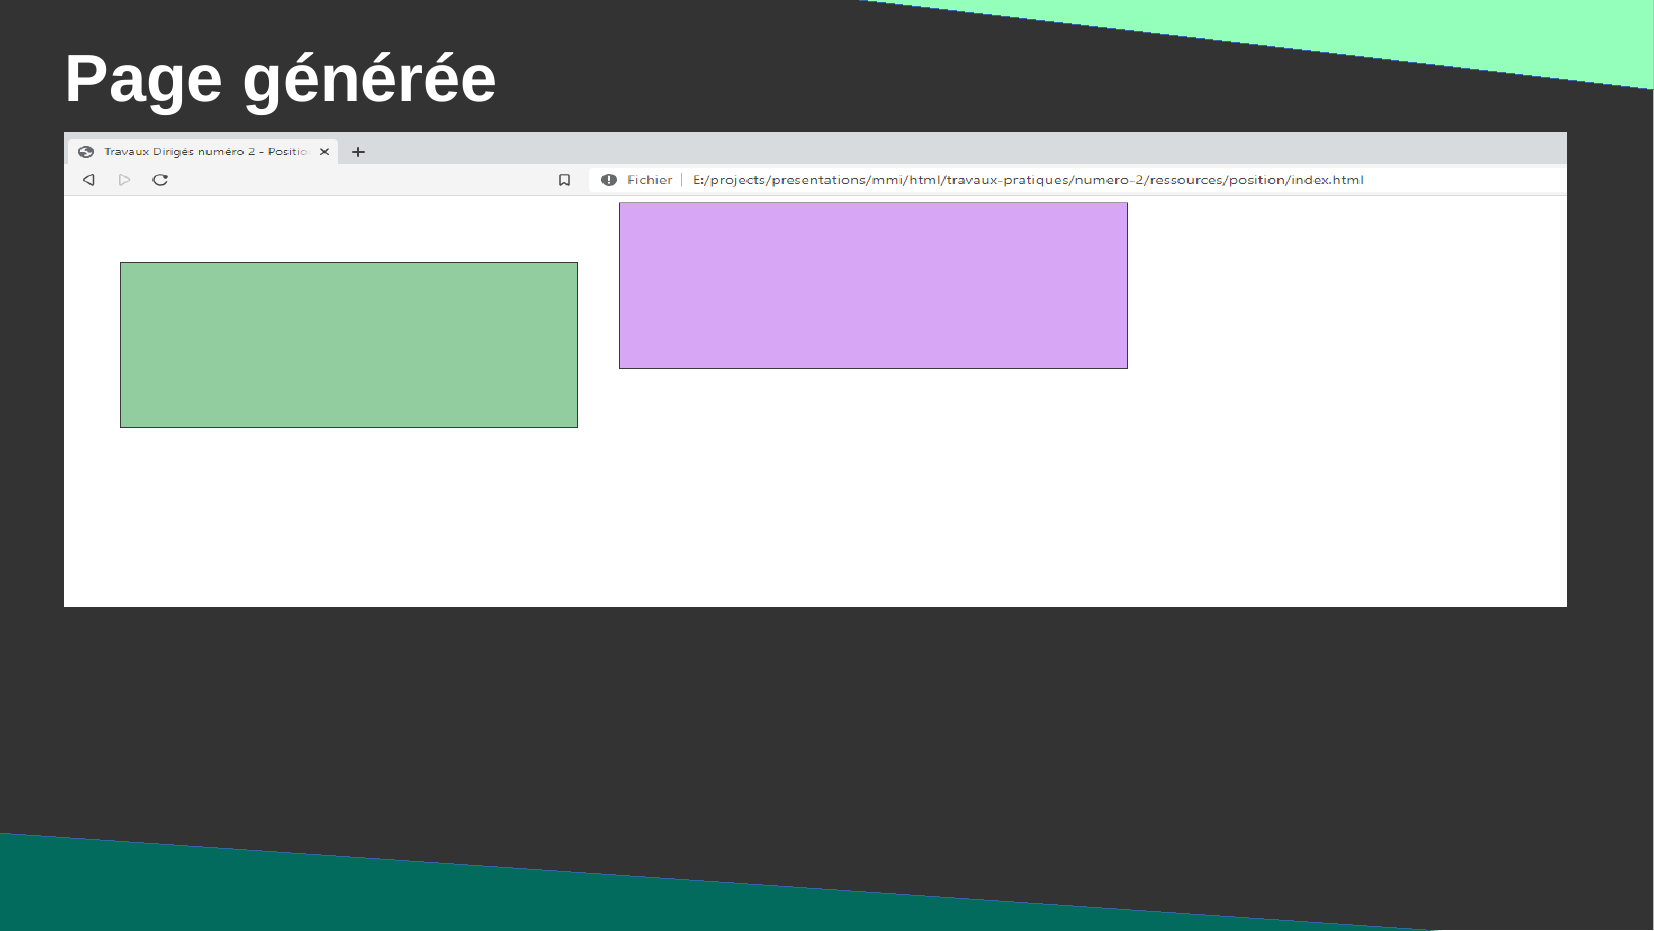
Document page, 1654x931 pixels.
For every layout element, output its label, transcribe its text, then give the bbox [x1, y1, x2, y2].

text_box [859, 0, 1654, 90]
picture [64, 132, 1567, 607]
title Page générée [64, 40, 1553, 118]
